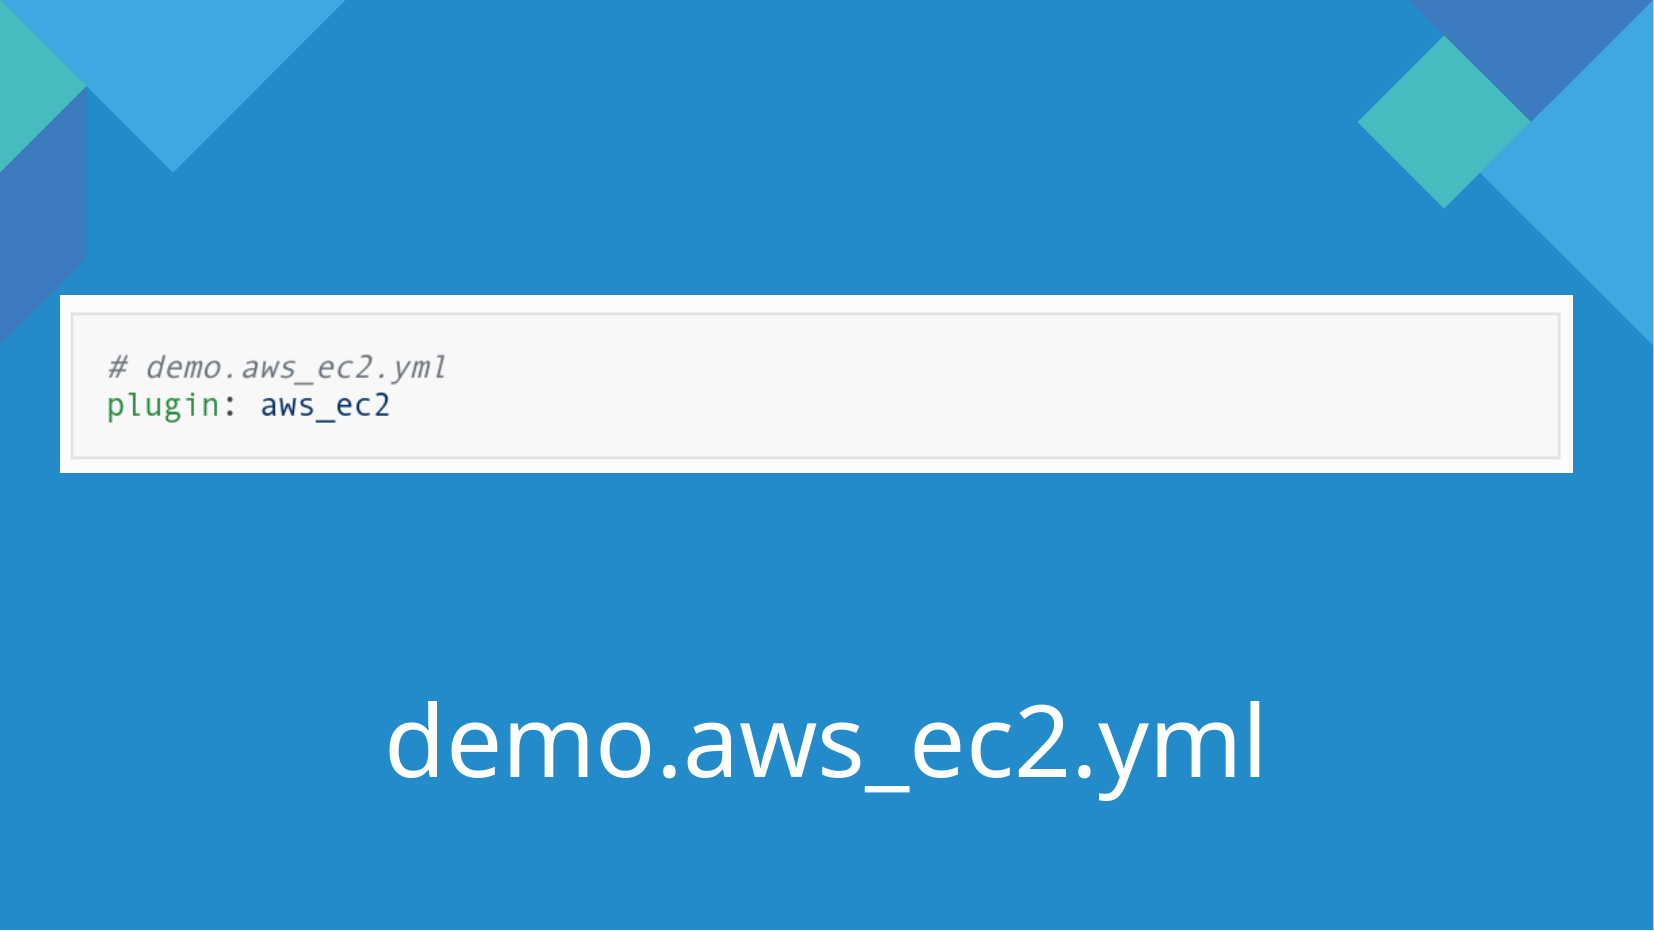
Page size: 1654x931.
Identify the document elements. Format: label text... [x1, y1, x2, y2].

picture [60, 295, 1573, 473]
title demo.aws_ec2.yml [59, 649, 1595, 827]
